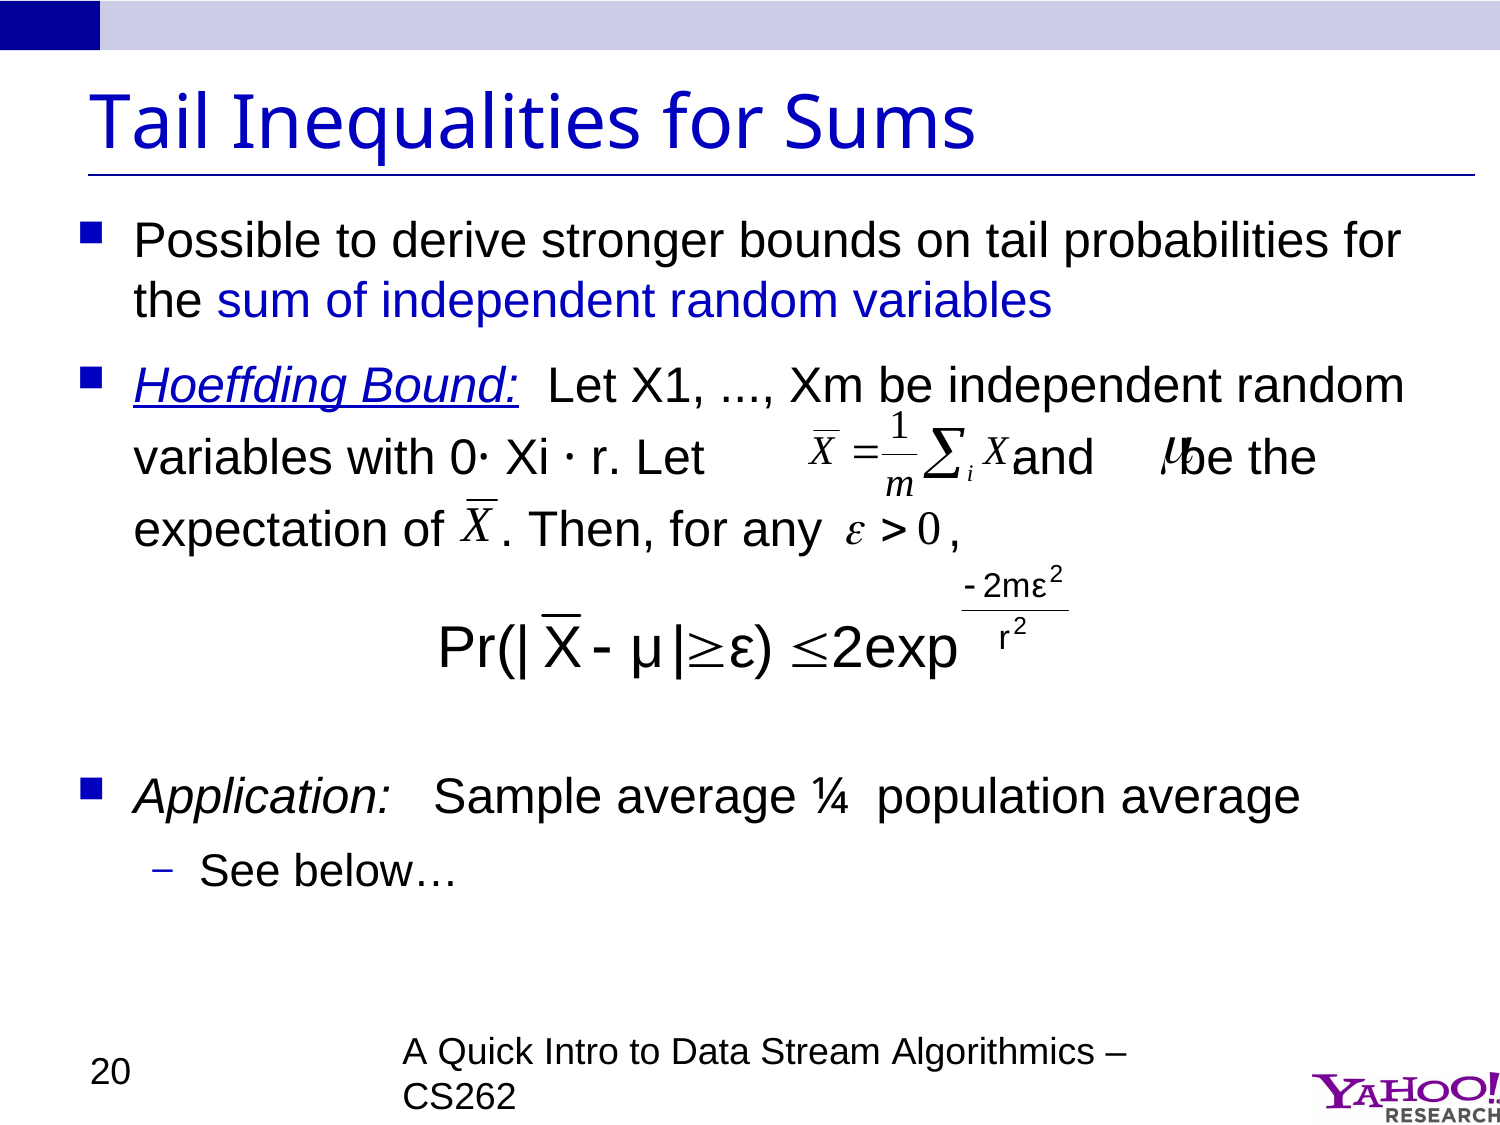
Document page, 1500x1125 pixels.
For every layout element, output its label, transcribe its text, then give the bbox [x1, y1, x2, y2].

title Tail Inequalities for Sums [75, 50, 1500, 188]
chart [1149, 425, 1208, 488]
list Possible to derive stronger bounds on tail probabilities for the sum of independent random variables Hoeffding Bound: Let X1, ..., Xm be independent random variables with 0· Xi · r. Let and be the expectation of . Then, for any , [62, 199, 1463, 913]
chart [432, 399, 1080, 693]
picture [1312, 1072, 1500, 1125]
text_box Application: Sample average ¼ population average See below… [62, 750, 1363, 963]
